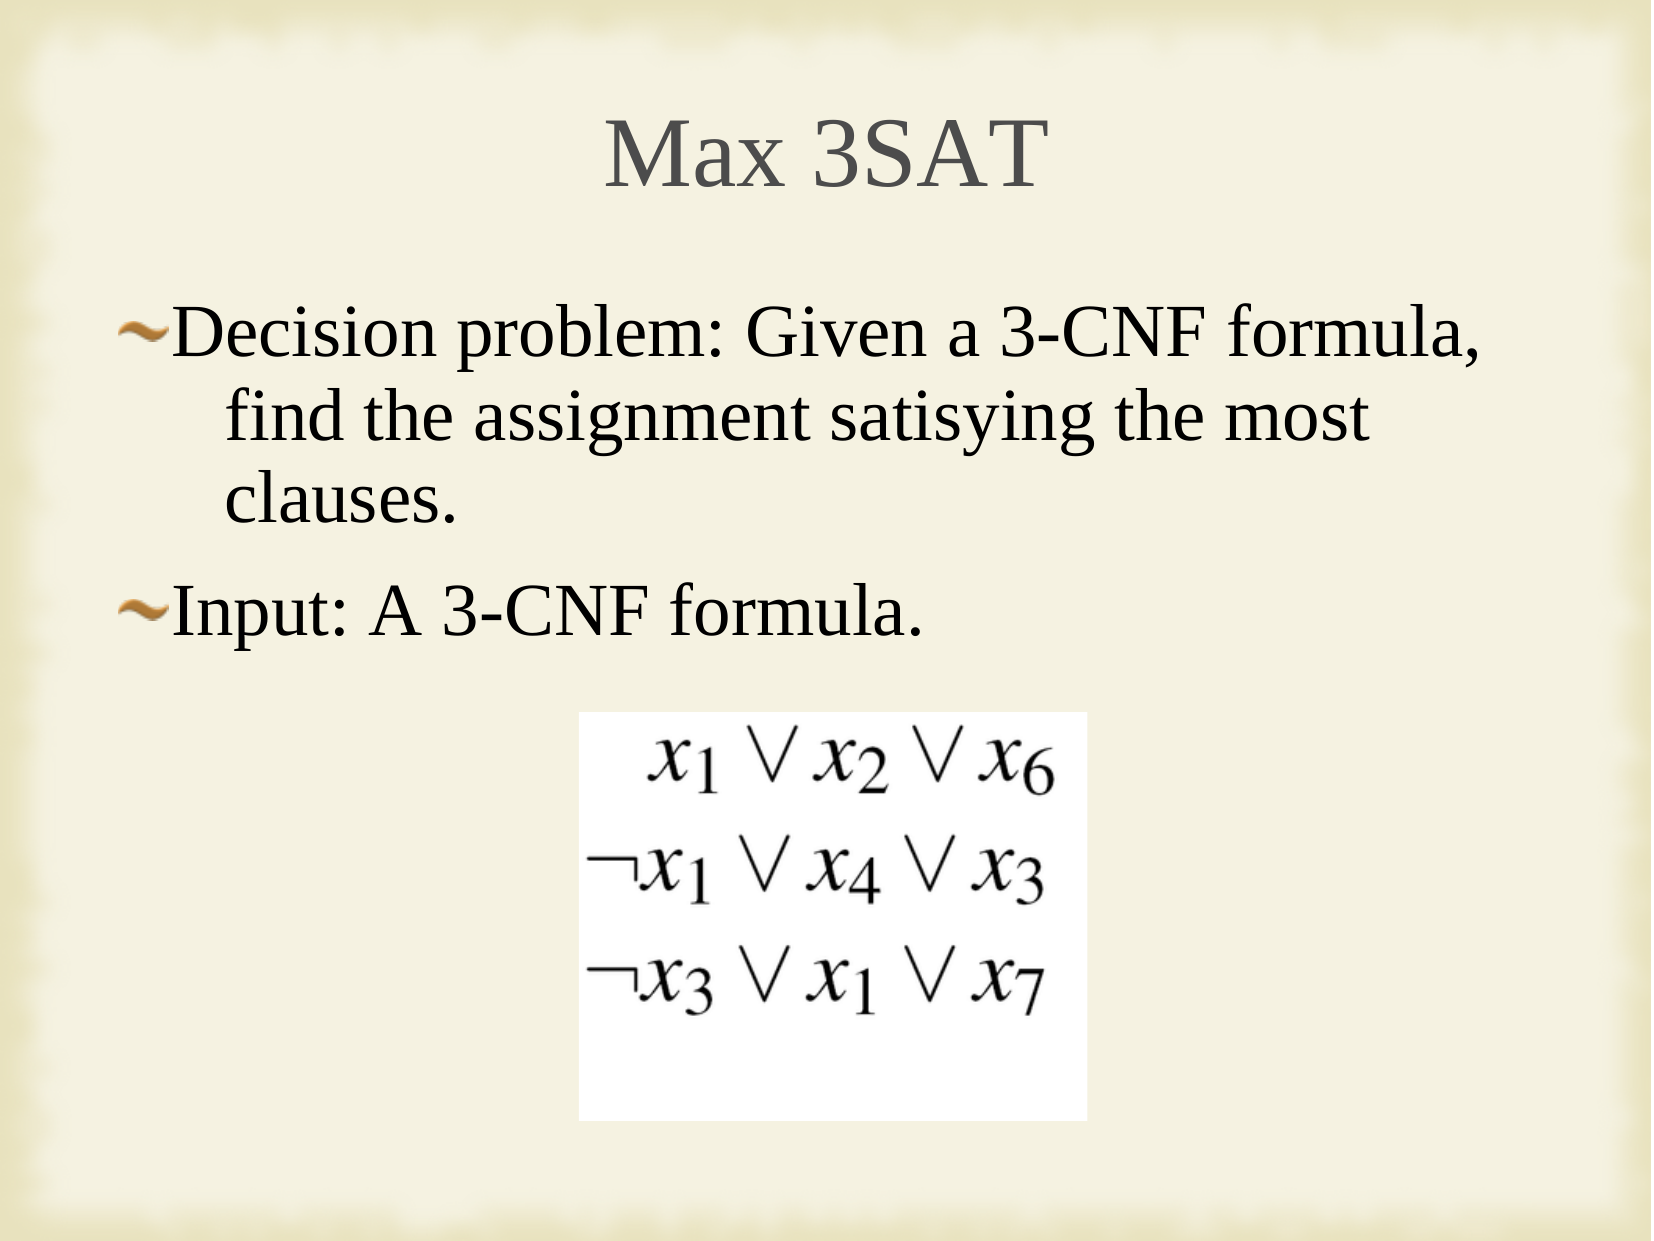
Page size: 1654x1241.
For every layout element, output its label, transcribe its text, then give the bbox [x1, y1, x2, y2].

list Decision problem: Given a 3-CNF formula, find the assignment satisying the most clauses. Input: A 3-CNF formula. [82, 290, 1571, 1109]
picture [0, 0, 1651, 1241]
title Max 3SAT [82, 49, 1571, 257]
